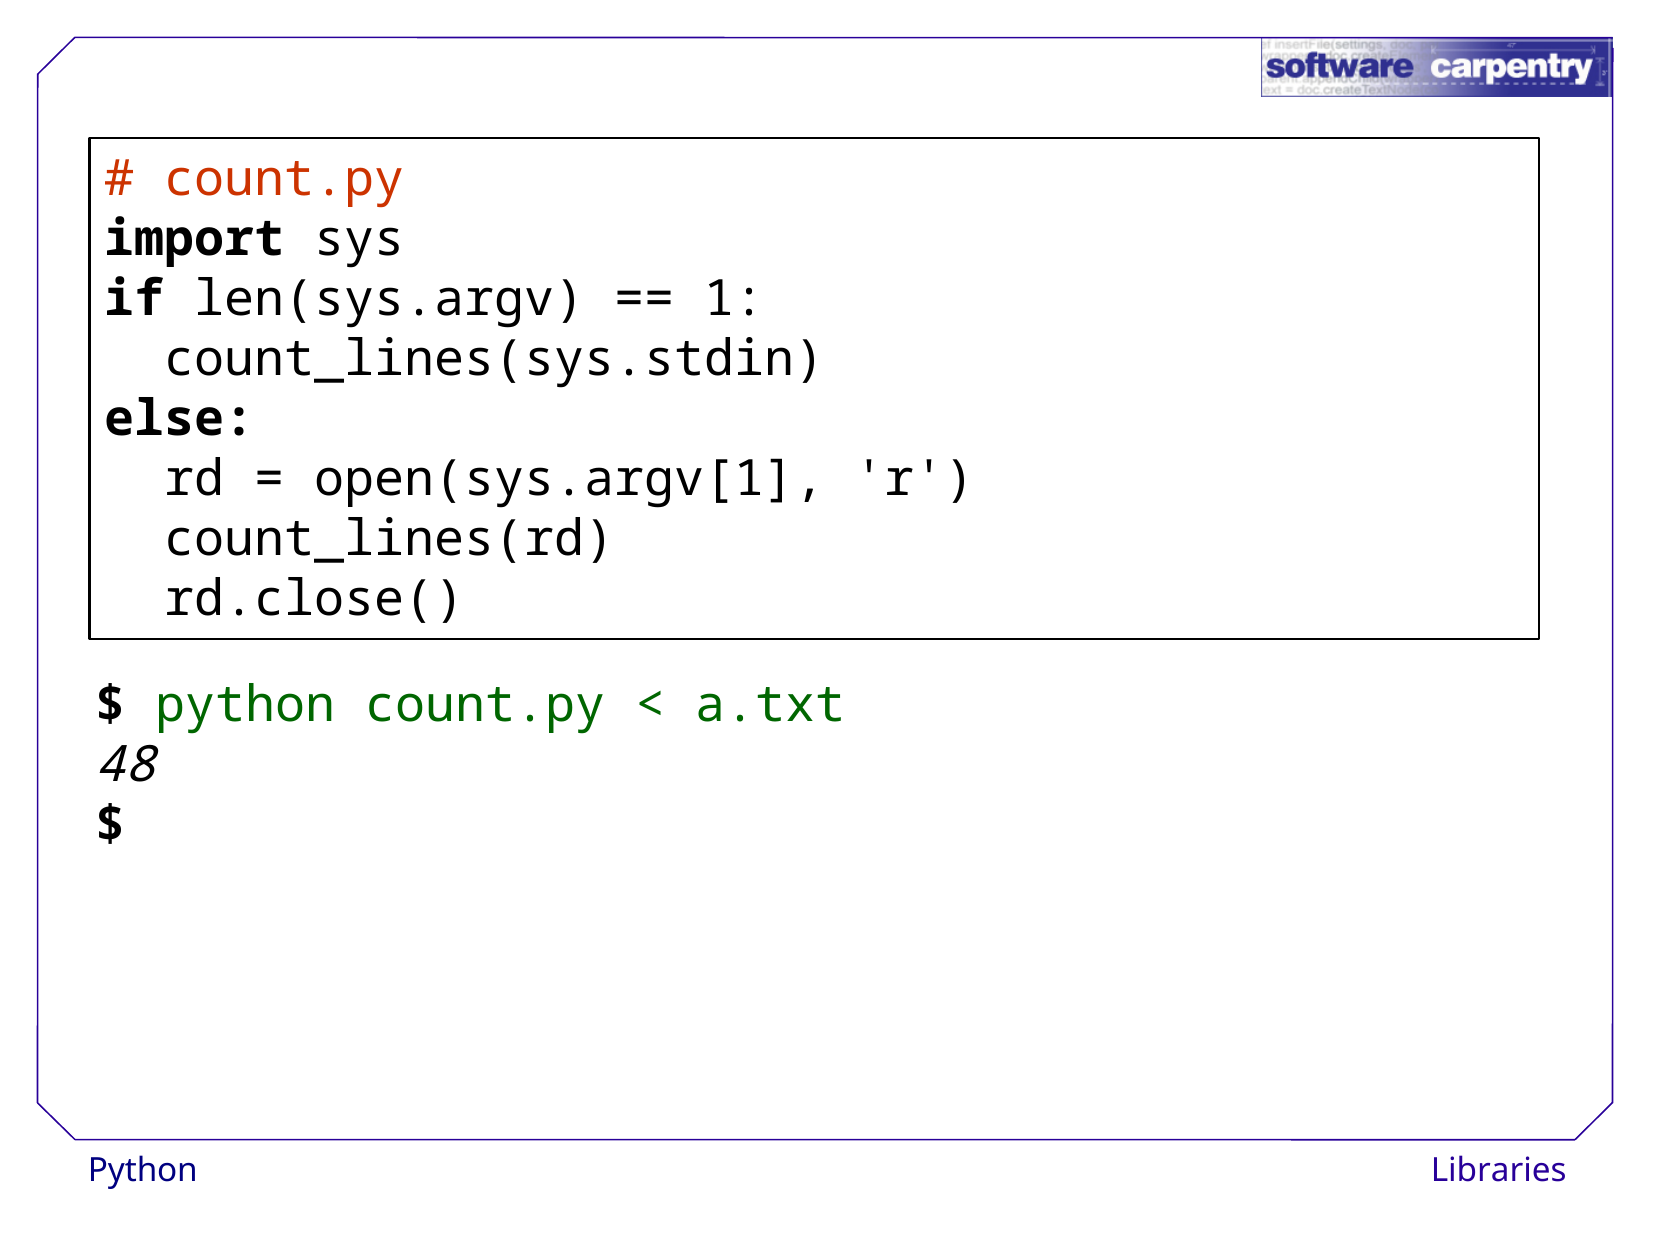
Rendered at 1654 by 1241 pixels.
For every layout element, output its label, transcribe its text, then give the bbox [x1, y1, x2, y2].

text_box $ python count.py < a.txt 48 $ [80, 664, 752, 996]
picture [1261, 39, 1613, 97]
text_box # count.py import sys if len(sys.argv) == 1: count_lines(sys.stdin) else: rd = open(sys.argv[1], 'r') count_lines(rd) rd.close() [89, 138, 1540, 639]
